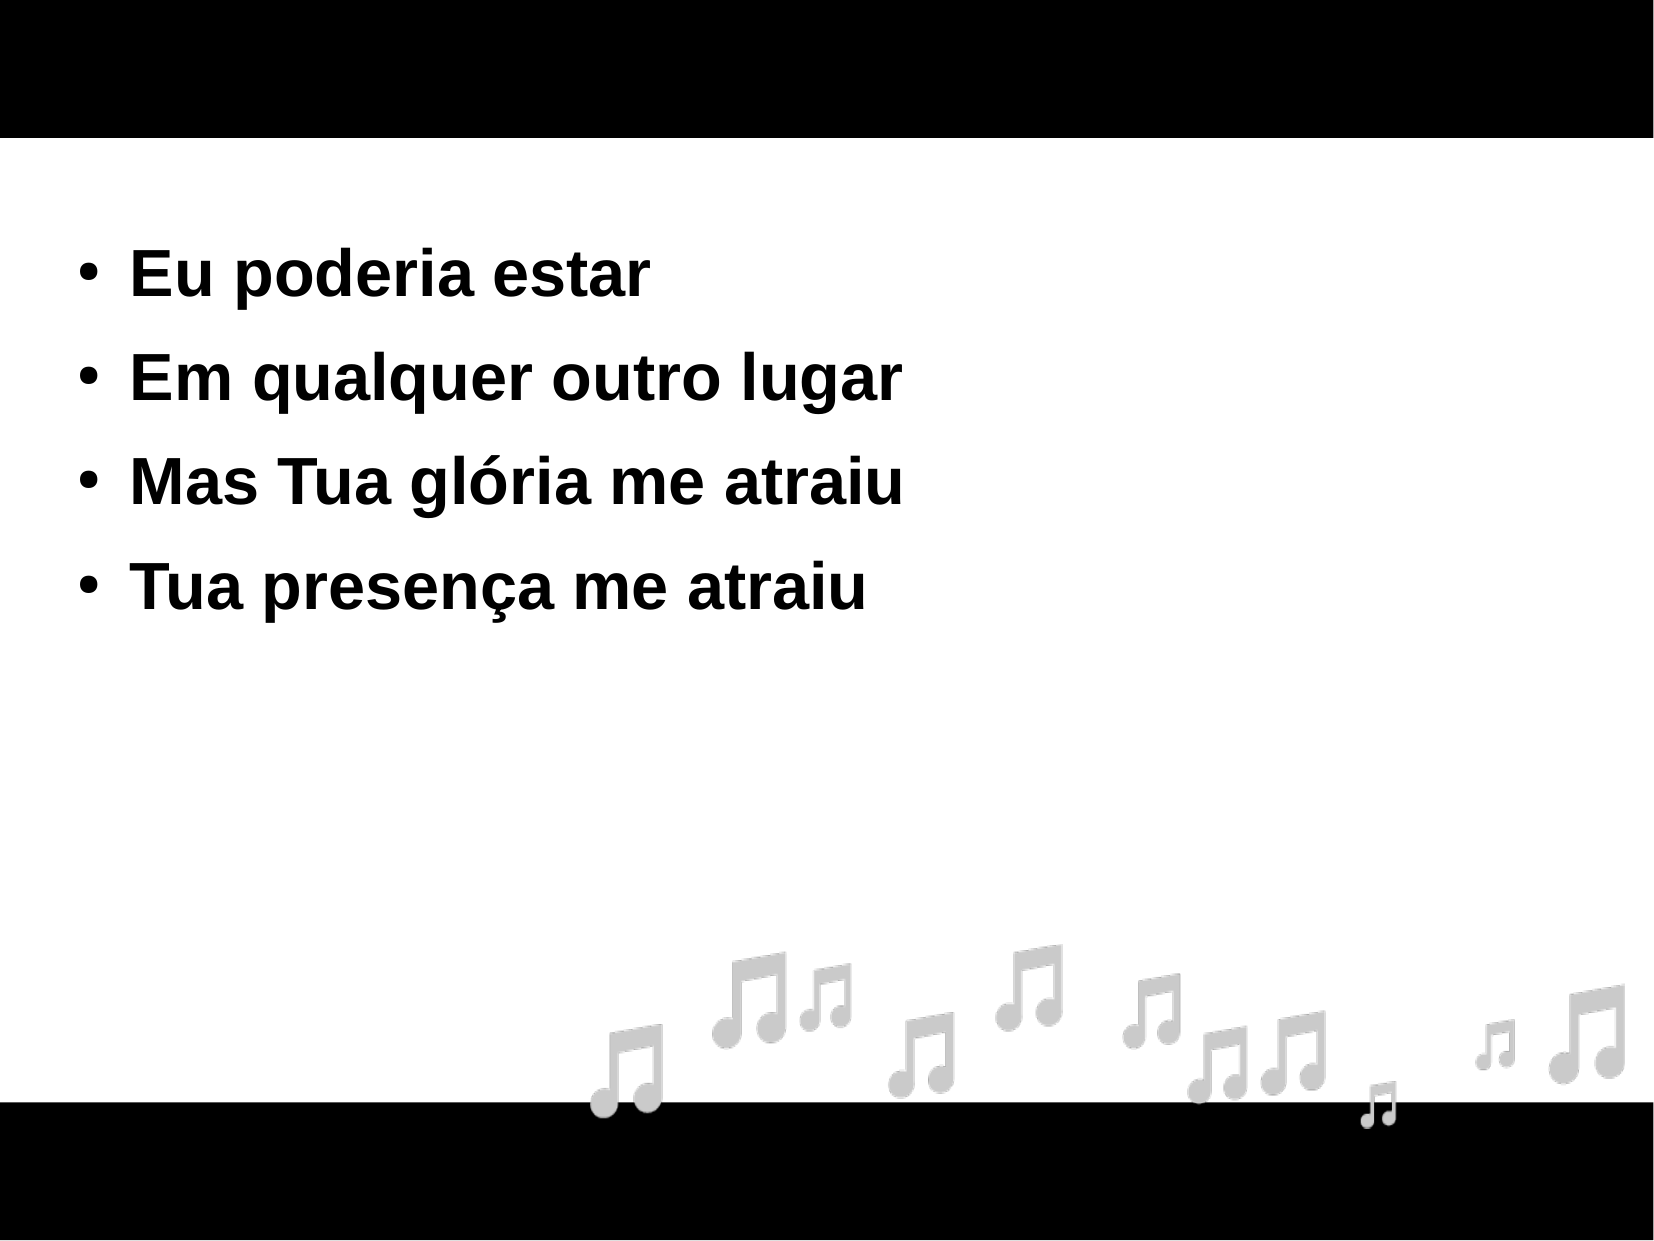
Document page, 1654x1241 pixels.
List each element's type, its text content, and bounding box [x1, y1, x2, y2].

list Eu poderia estar Em qualquer outro lugar Mas Tua glória me atraiu Tua presença me atraiu [59, 236, 1595, 1024]
